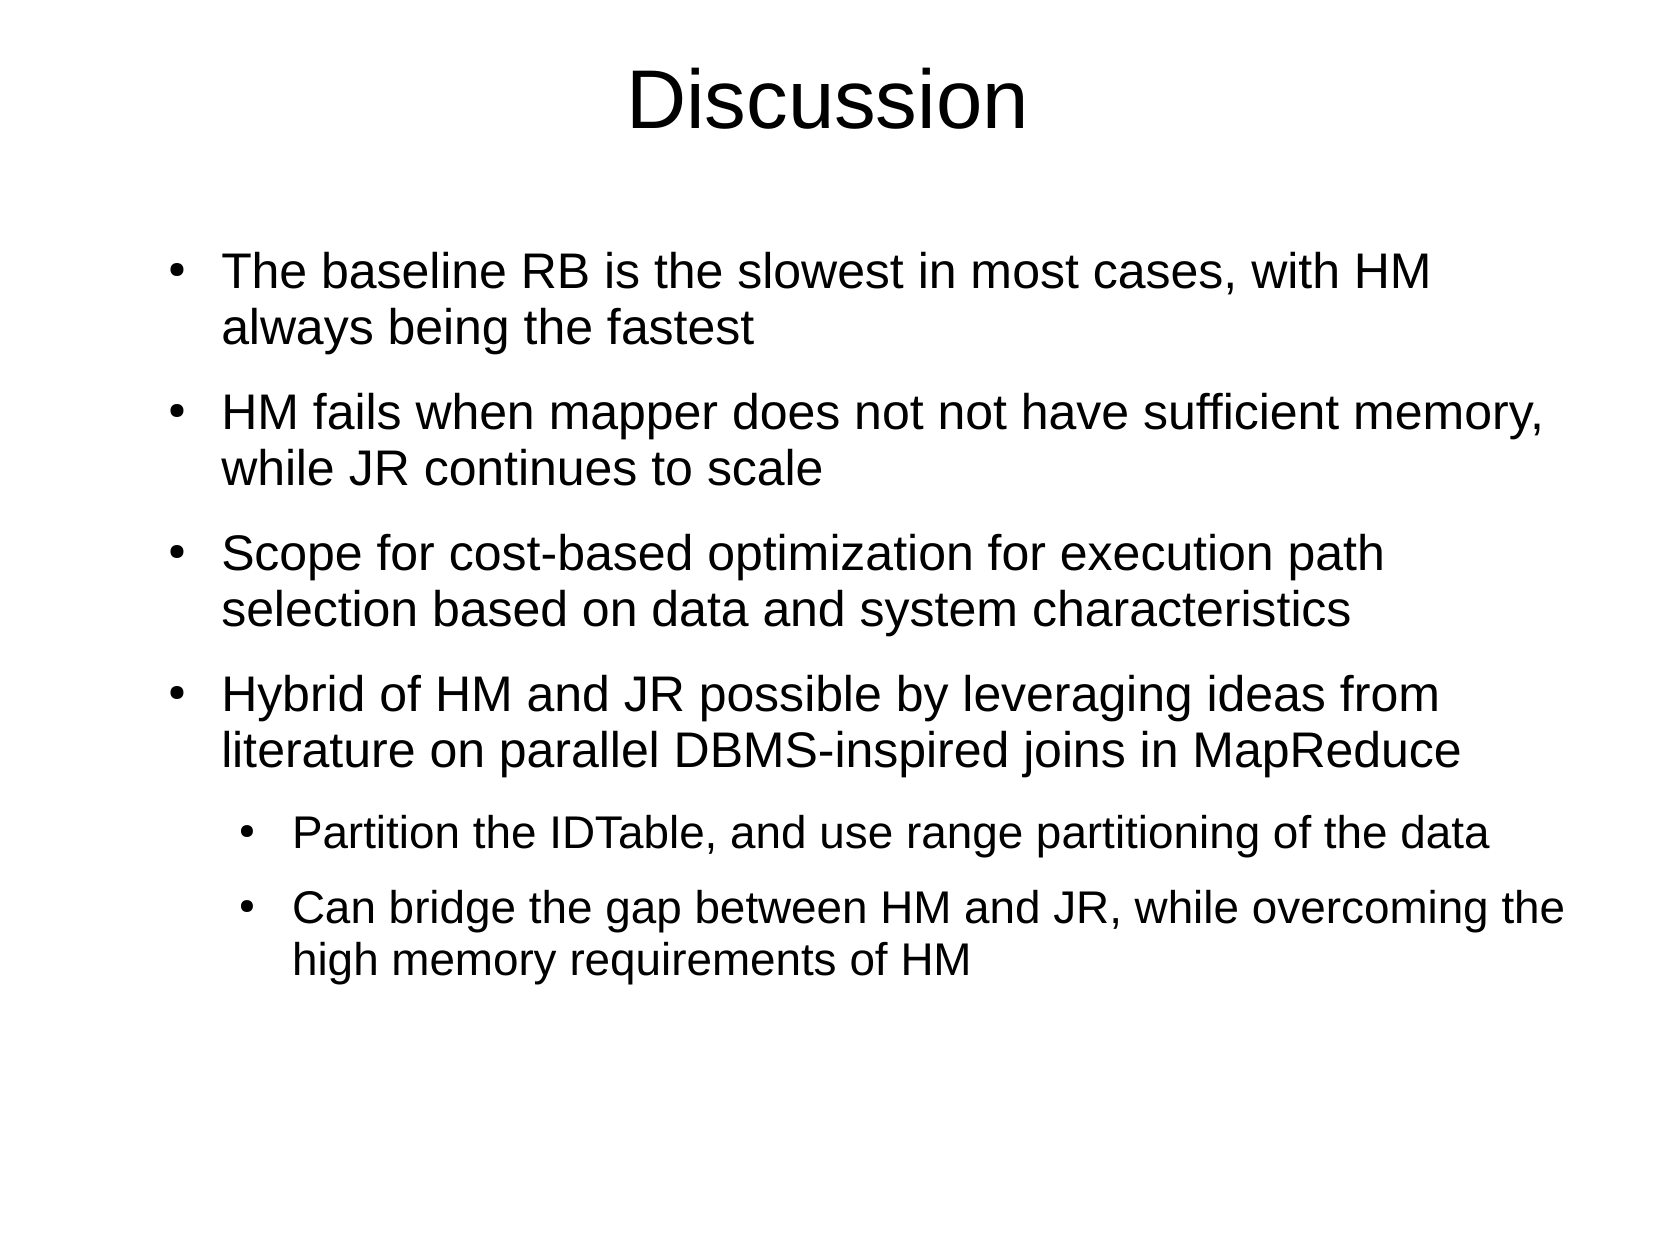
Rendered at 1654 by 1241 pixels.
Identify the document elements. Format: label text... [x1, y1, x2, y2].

title Discussion [83, 49, 1572, 151]
list The baseline RB is the slowest in most cases, with HM always being the fastest HM fails when mapper does not not have sufficient memory, while JR continues to scale Scope for cost-based optimization for execution path selection based on data and system characteristics Hybrid of HM and JR possible by leveraging ideas from literature on parallel DBMS-inspired joins in MapReduce Partition the IDTable, and use range partitioning of the data Can bridge the gap between HM and JR, while overcoming the high memory requirements of HM [150, 243, 1572, 1062]
